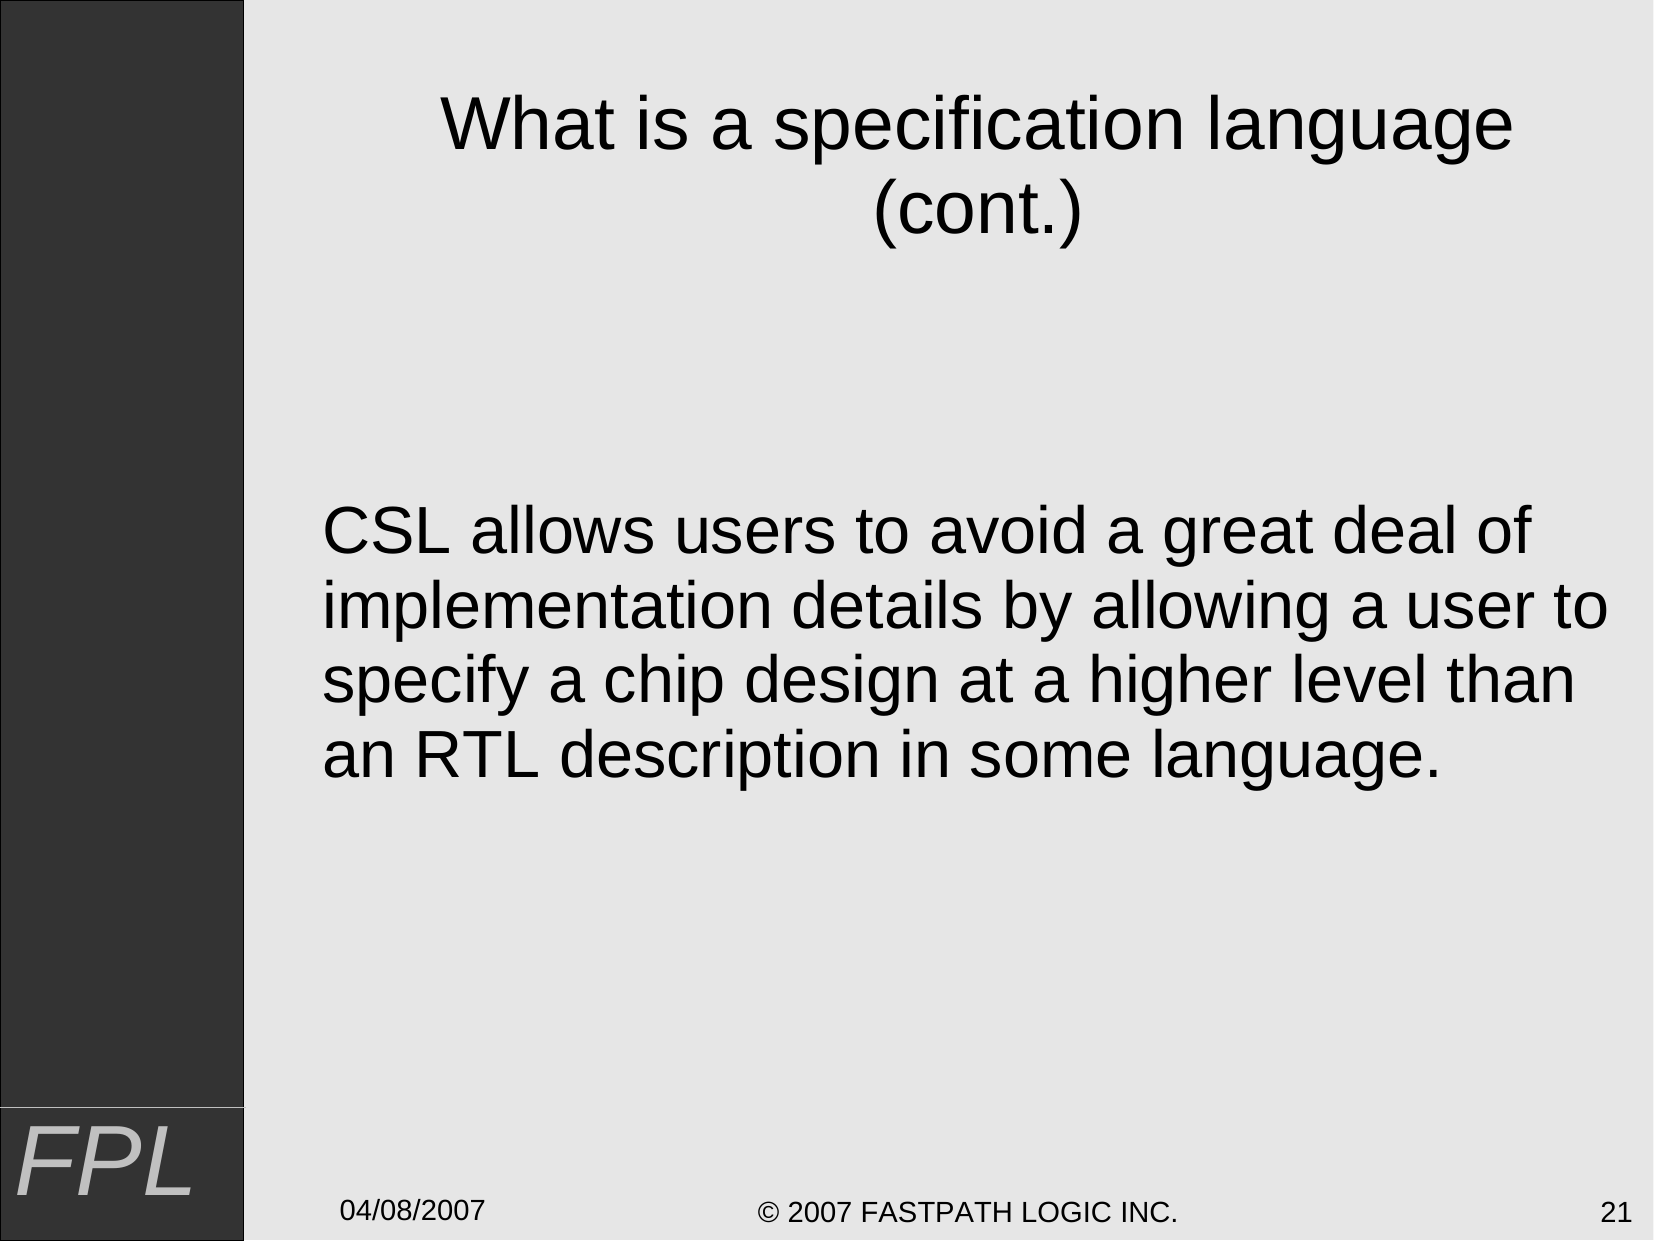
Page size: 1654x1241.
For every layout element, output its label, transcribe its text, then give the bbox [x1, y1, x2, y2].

title What is a specification language (cont.) [427, 54, 1530, 272]
subtitle CSL allows users to avoid a great deal of implementation details by allowing a user to specify a chip design at a higher level than an RTL description in some language. [322, 272, 1635, 1179]
